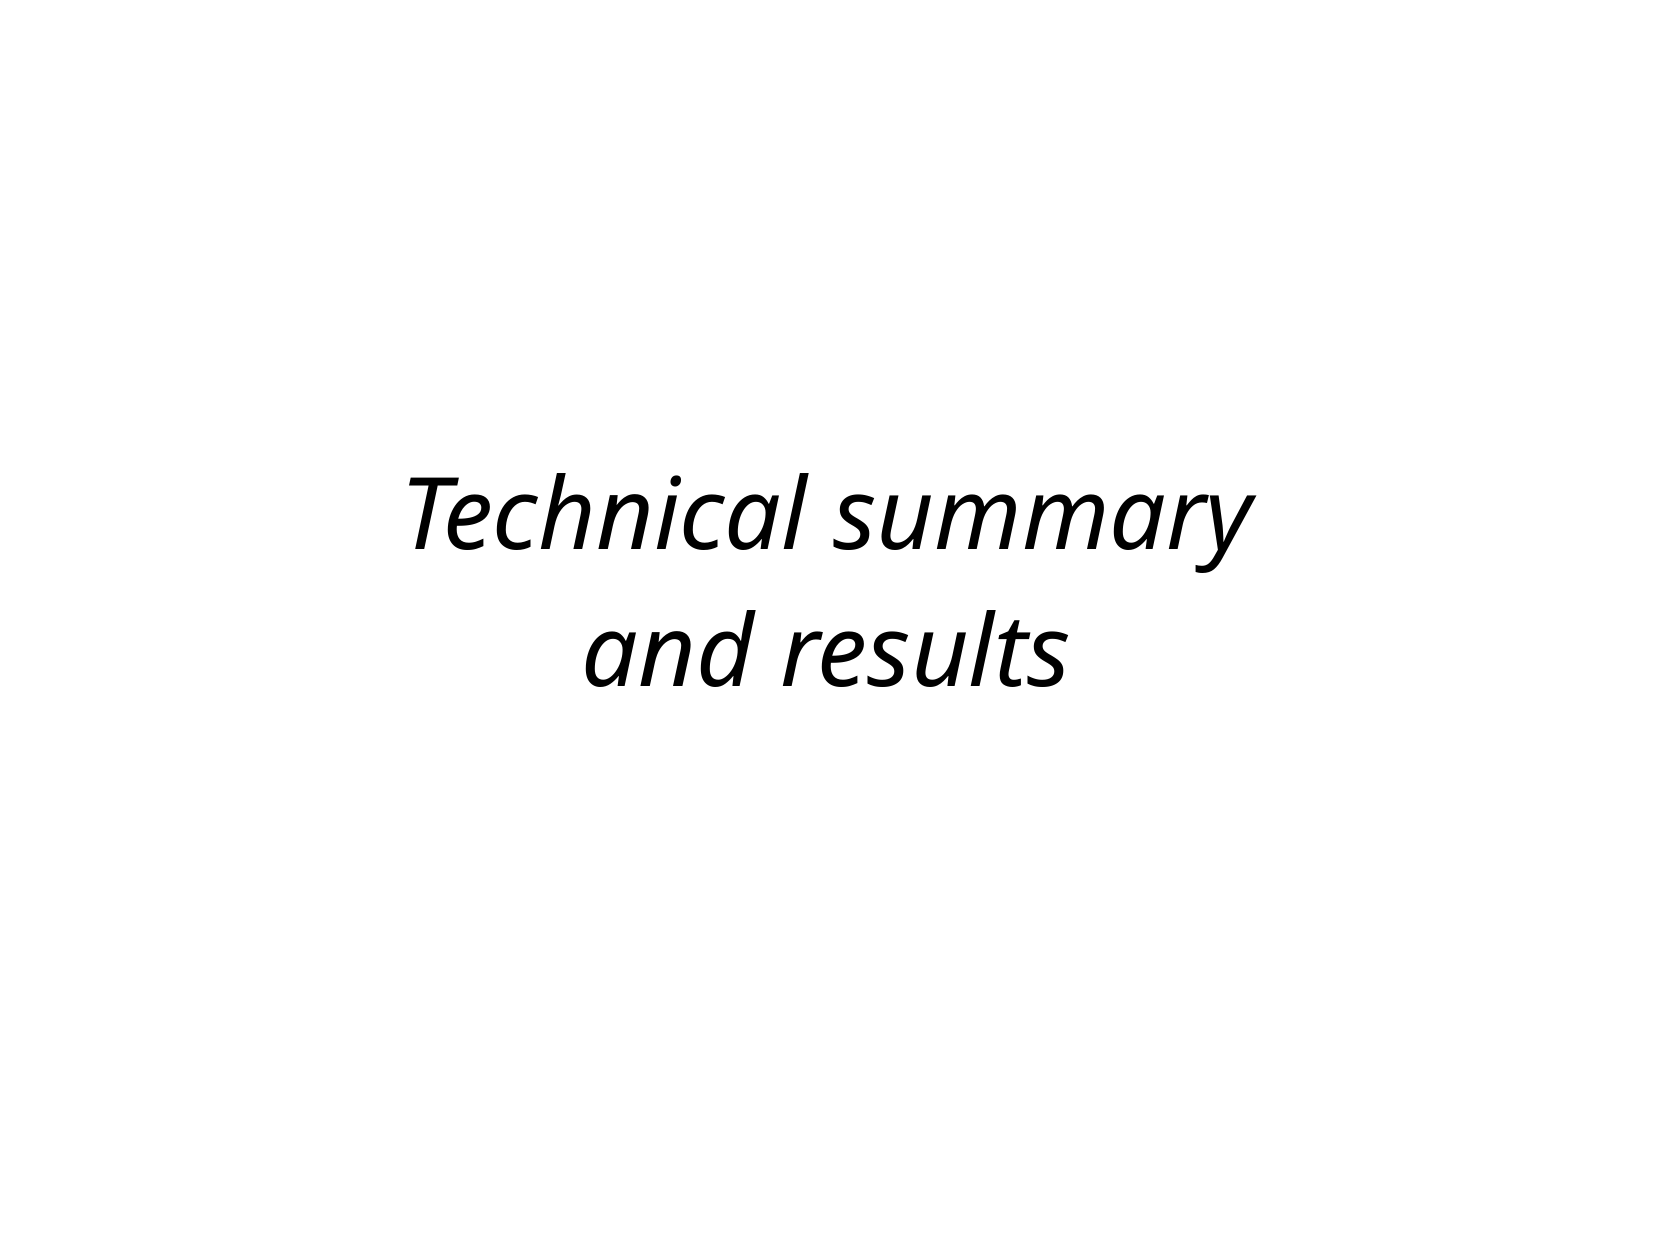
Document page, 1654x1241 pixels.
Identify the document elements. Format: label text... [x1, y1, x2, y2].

subtitle Technical summary and results [82, 56, 1571, 1102]
